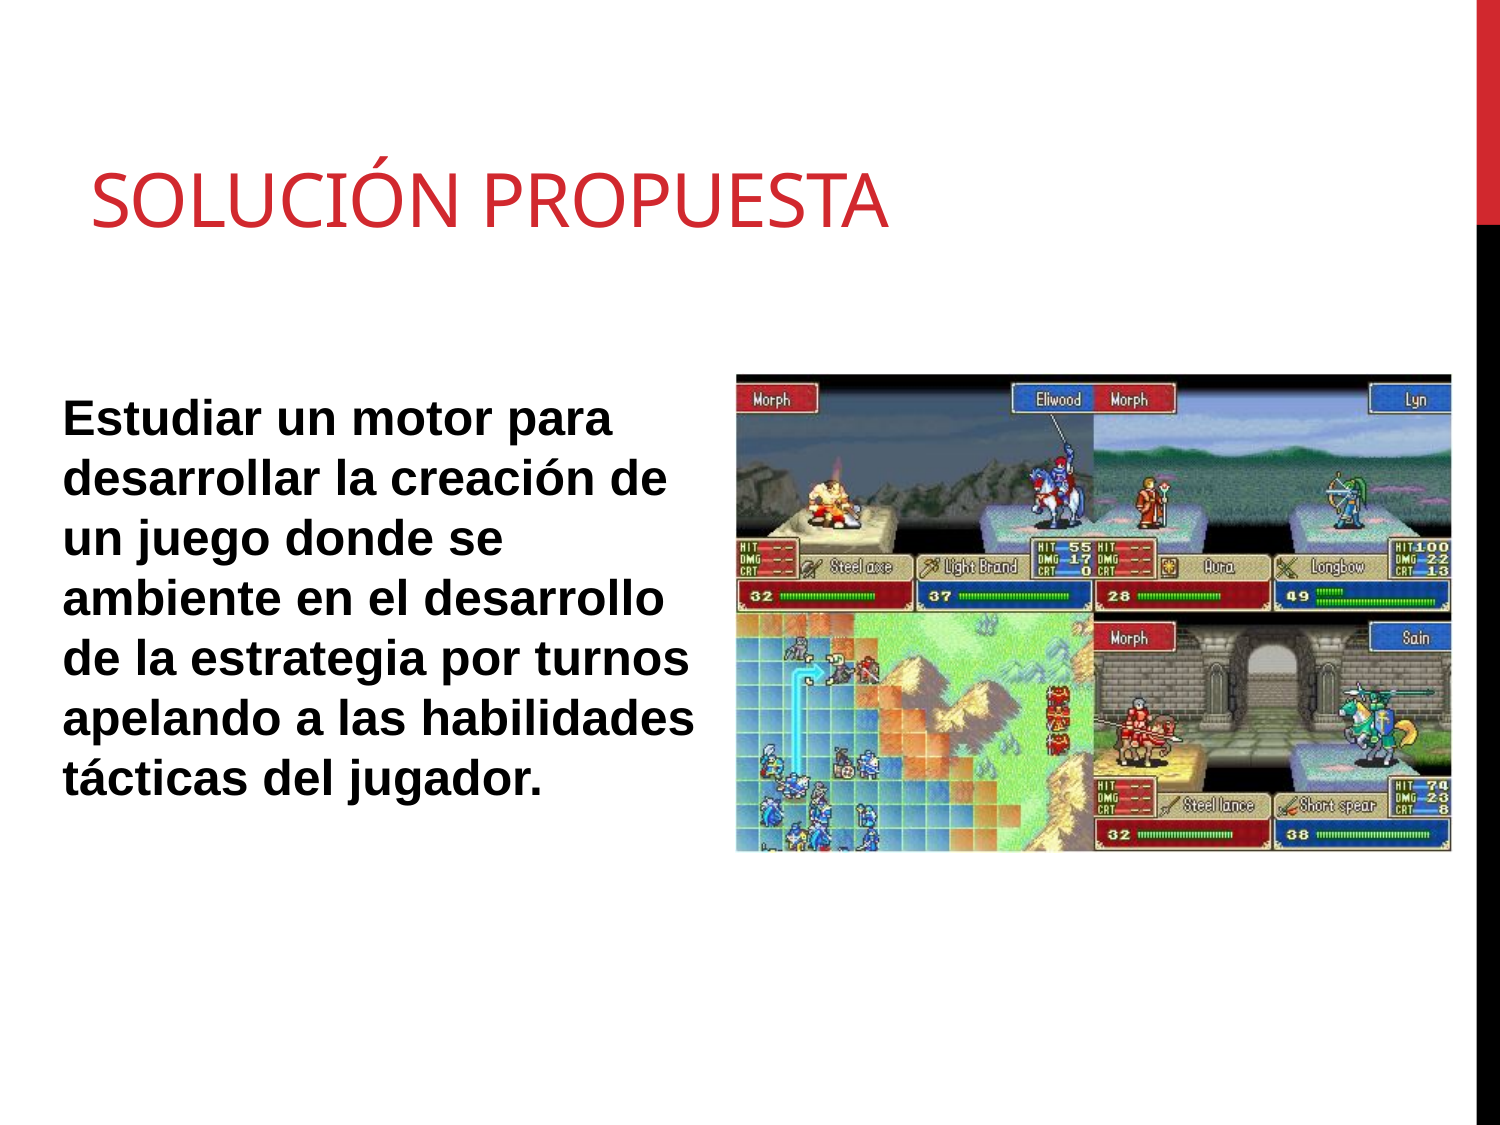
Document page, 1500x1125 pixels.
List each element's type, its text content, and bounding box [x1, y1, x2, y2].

title Solución Propuesta [75, 25, 1025, 250]
list Estudiar un motor para desarrollar la creación de un juego donde se ambiente en el desarrollo de la estrategia por turnos apelando a las habilidades tácticas del jugador. [47, 377, 733, 849]
picture [735, 373, 1453, 853]
